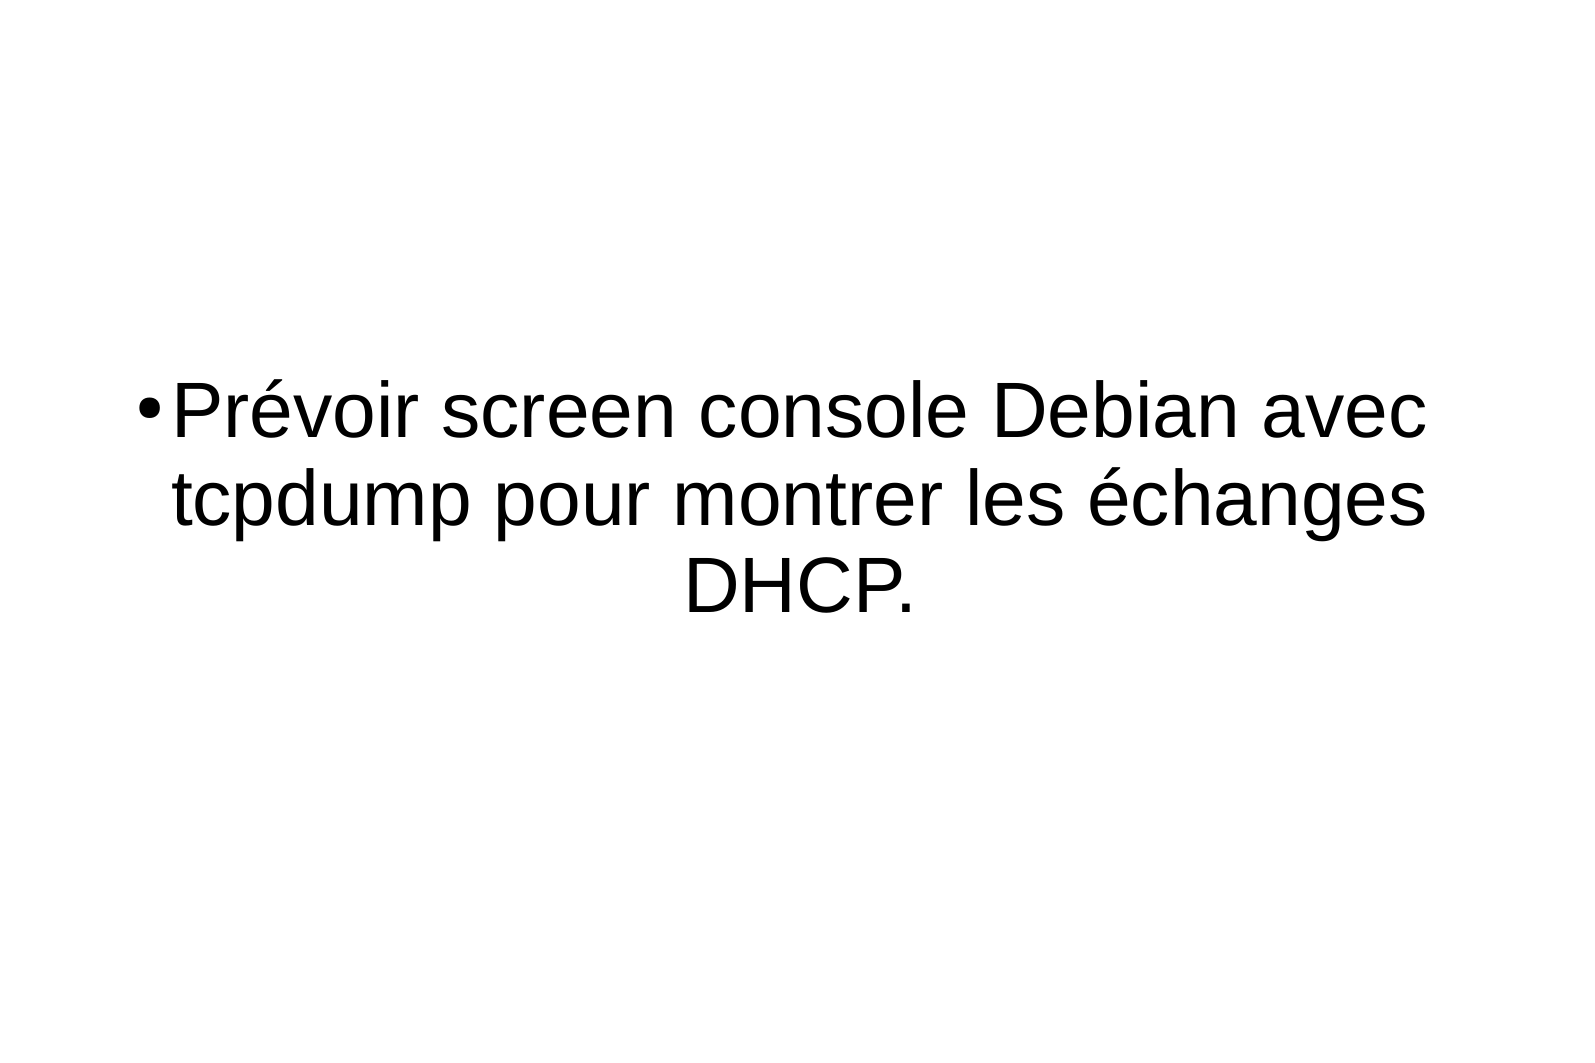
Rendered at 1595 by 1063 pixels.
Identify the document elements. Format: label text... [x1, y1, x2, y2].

title Prévoir screen console Debian avec tcpdump pour montrer les échanges DHCP. [65, 366, 1501, 630]
